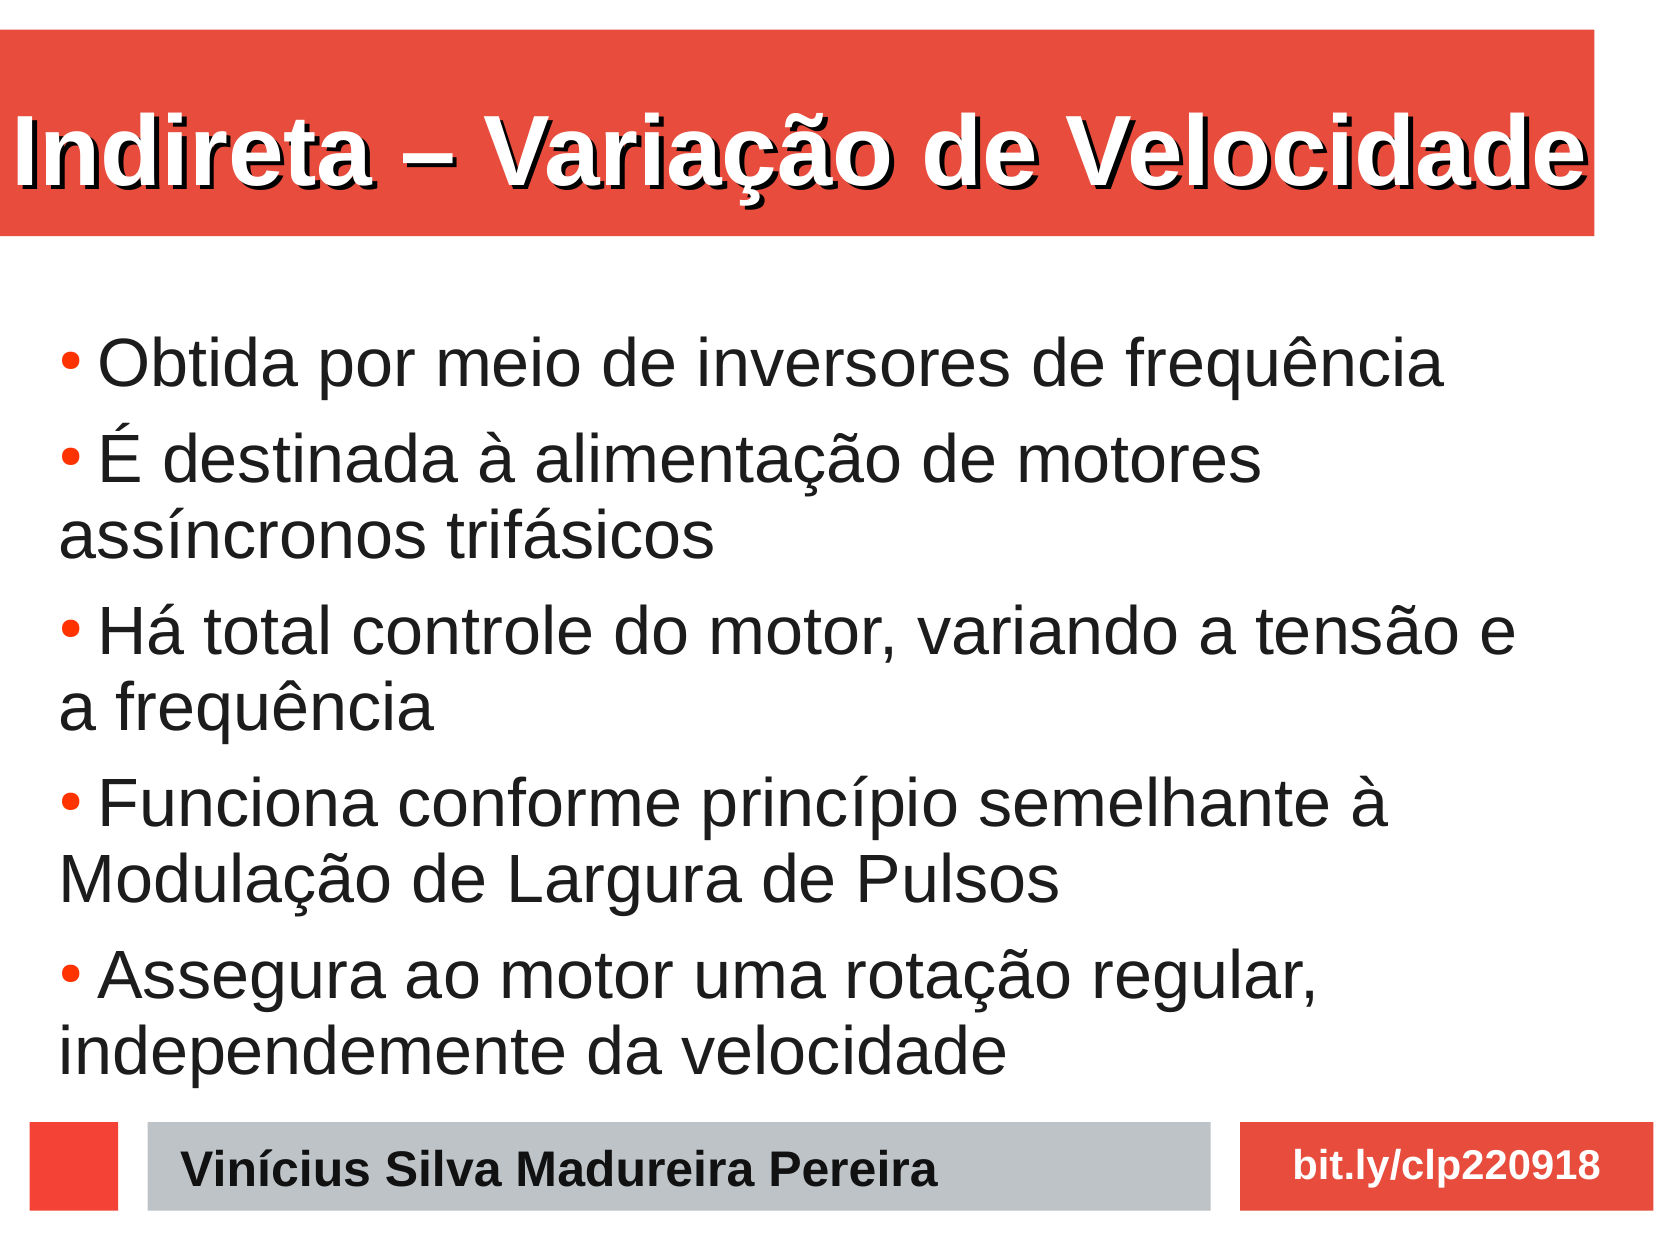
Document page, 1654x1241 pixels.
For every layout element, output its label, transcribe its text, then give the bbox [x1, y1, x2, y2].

text_box Vinícius Silva Madureira Pereira [165, 1133, 1170, 1205]
title Indireta – Variação de Velocidade [11, 59, 1595, 207]
text_box bit.ly/clp220918 [1228, 1133, 1654, 1205]
list Obtida por meio de inversores de frequência É destinada à alimentação de motores assíncronos trifásicos Há total controle do motor, variando a tensão e a frequência Funciona conforme princípio semelhante à Modulação de Largura de Pulsos Assegura ao motor uma rotação regular, independemente da velocidade [59, 324, 1565, 1093]
